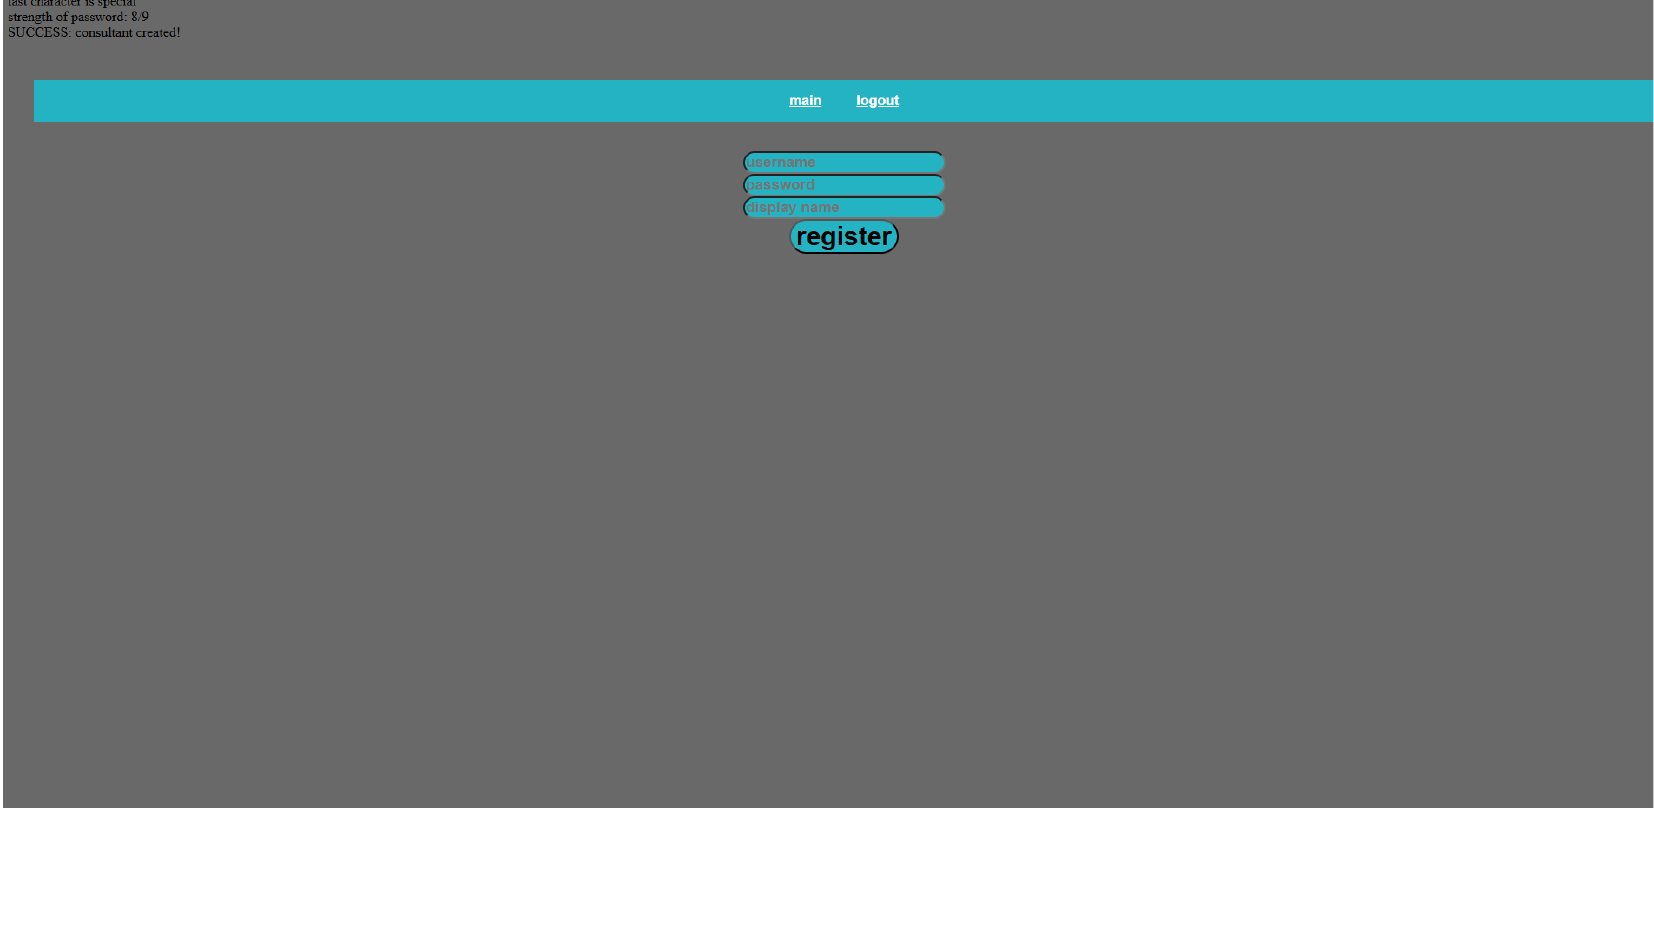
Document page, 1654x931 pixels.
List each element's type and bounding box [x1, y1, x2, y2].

picture [3, 0, 1654, 808]
